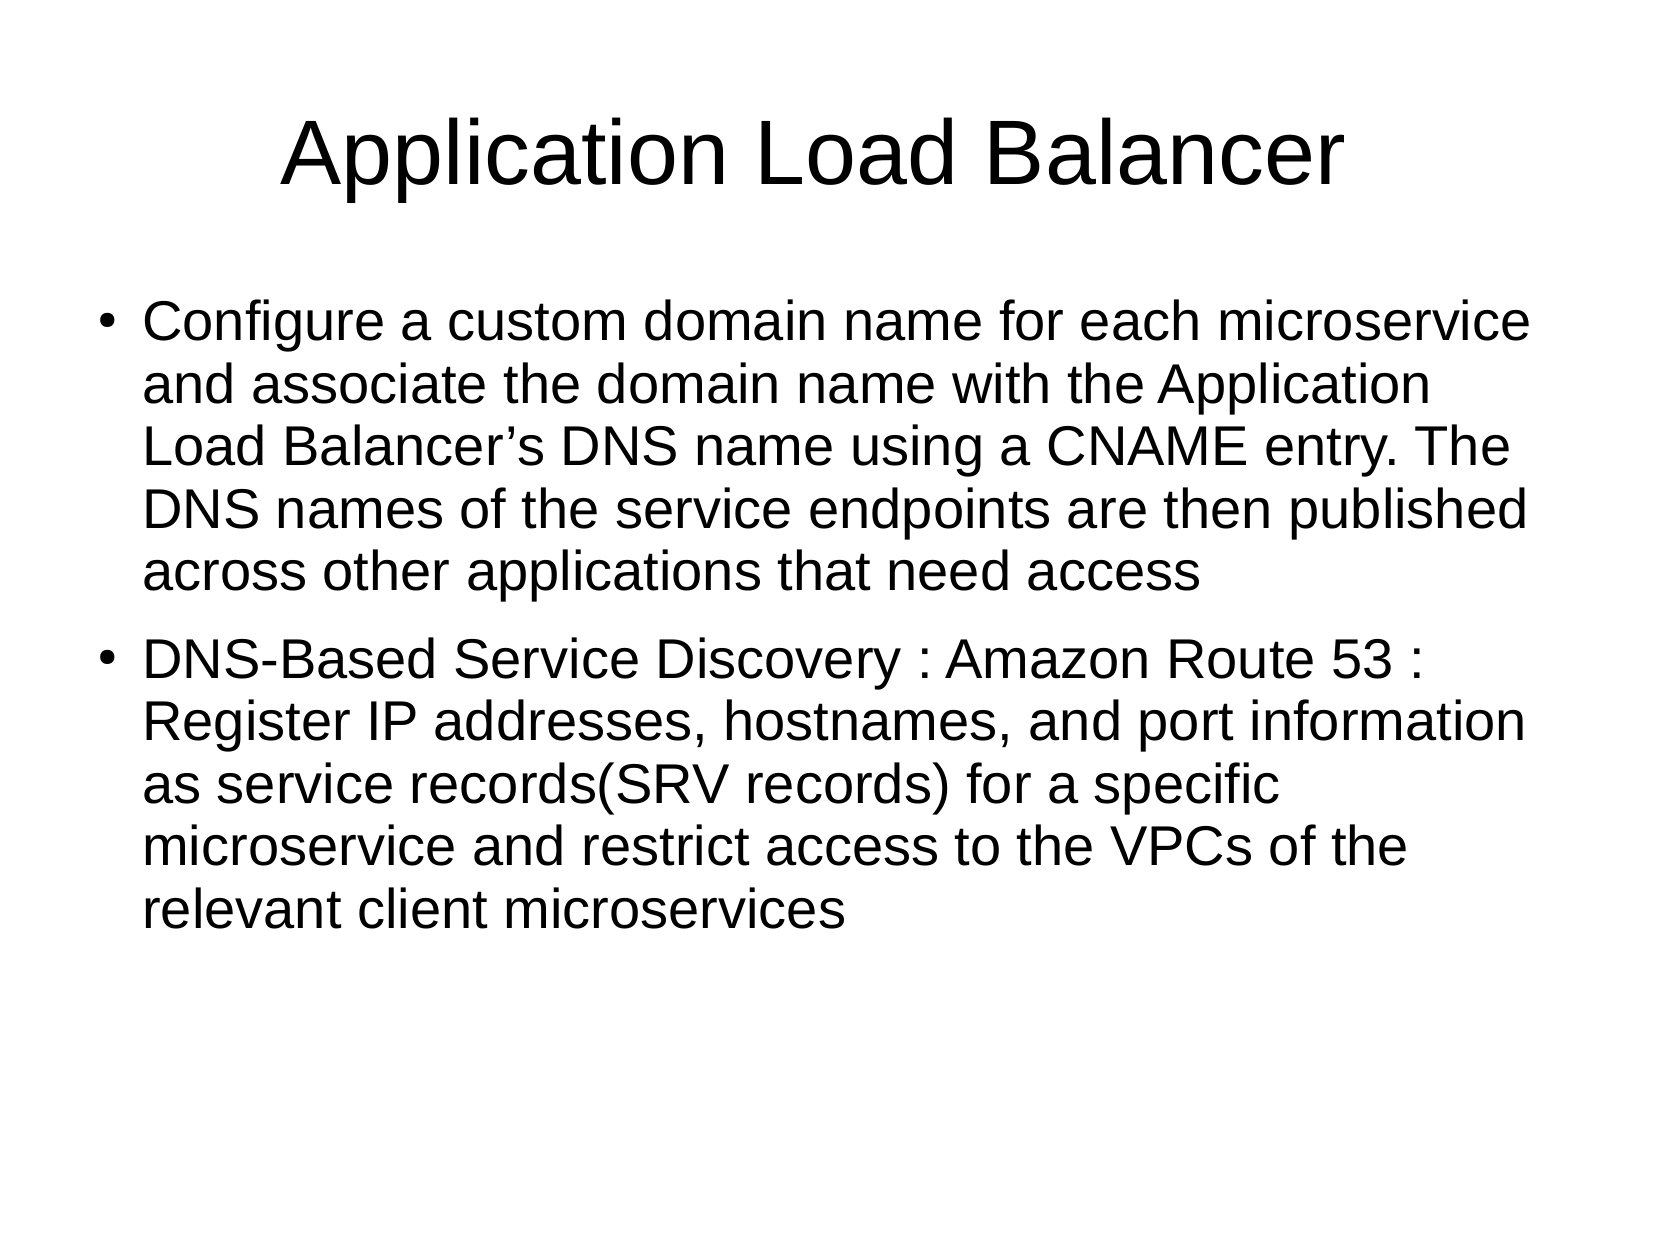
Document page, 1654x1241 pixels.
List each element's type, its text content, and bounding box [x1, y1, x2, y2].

title Application Load Balancer [82, 49, 1571, 257]
list Configure a custom domain name for each microservice and associate the domain name with the Application Load Balancer’s DNS name using a CNAME entry. The DNS names of the service endpoints are then published across other applications that need access DNS-Based Service Discovery : Amazon Route 53 : Register IP addresses, hostnames, and port information as service records(SRV records) for a specific microservice and restrict access to the VPCs of the relevant client microservices [82, 290, 1571, 1010]
